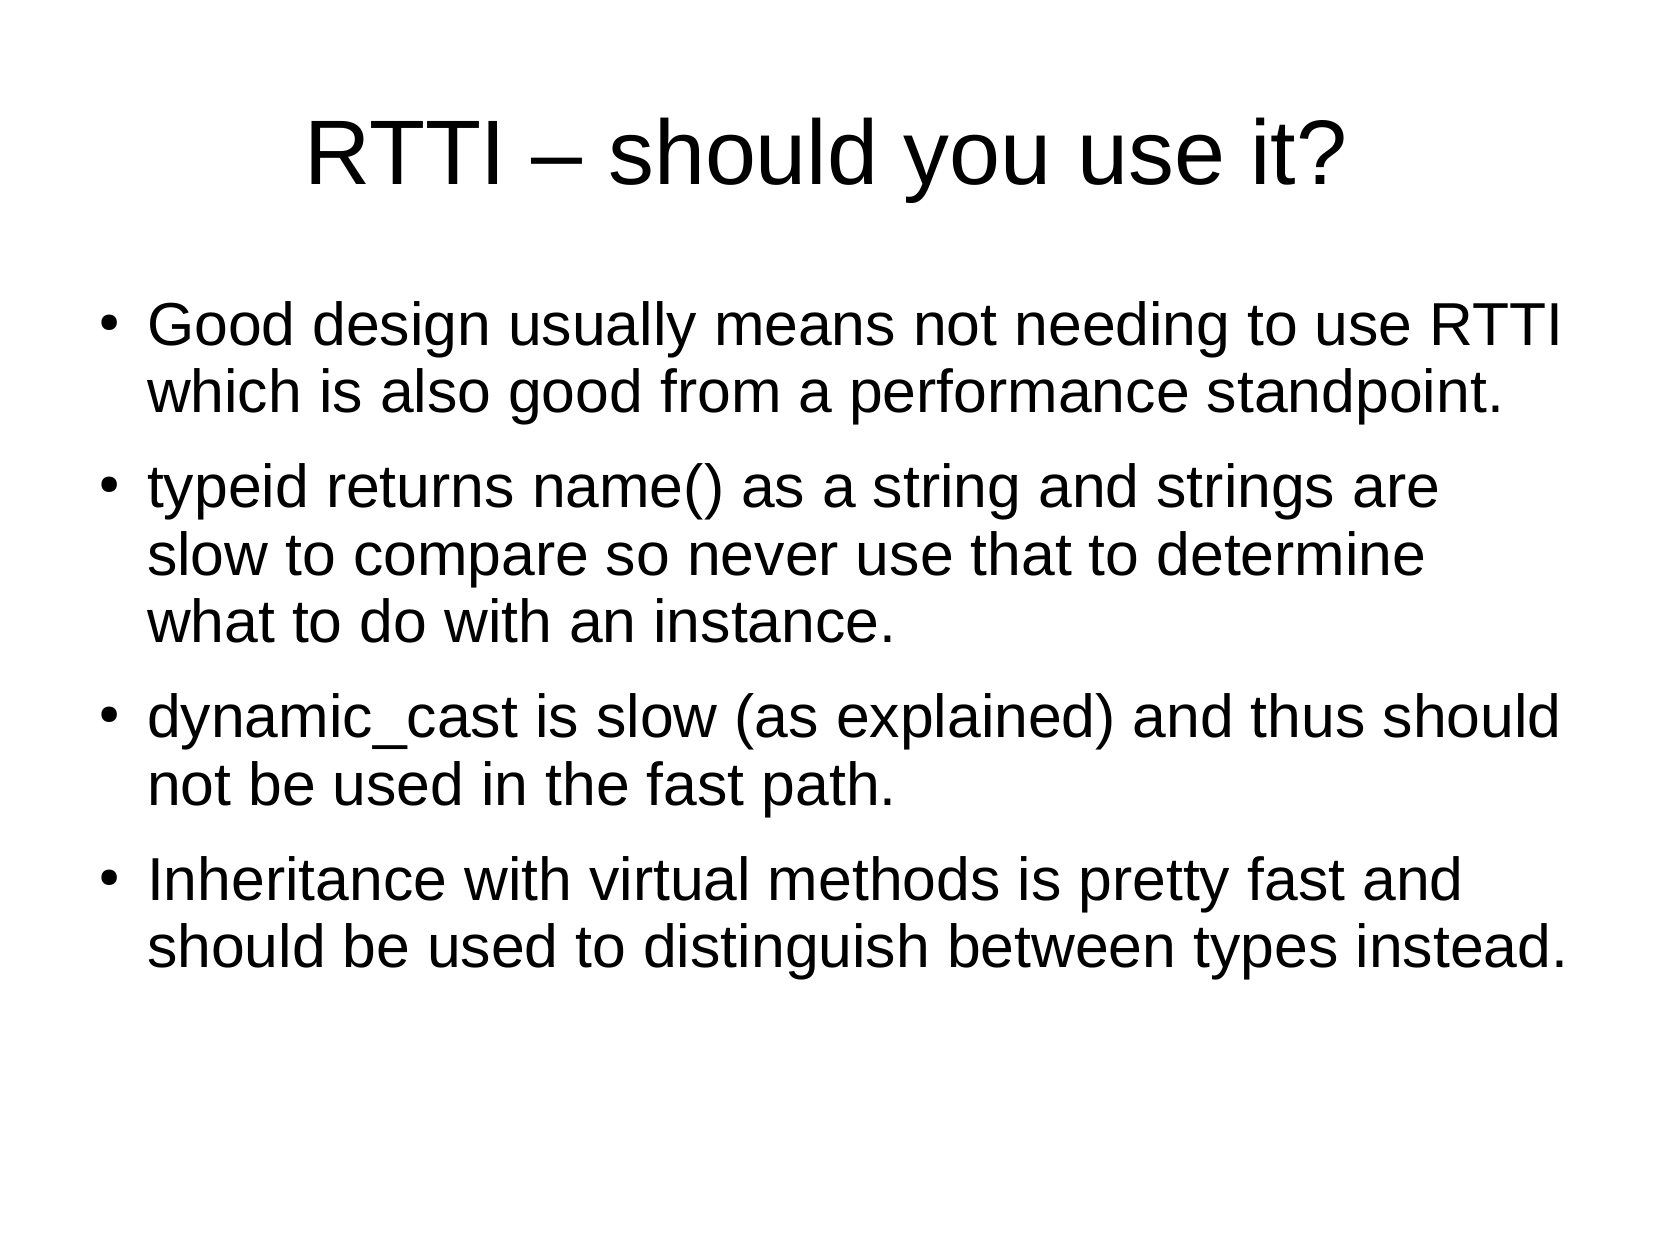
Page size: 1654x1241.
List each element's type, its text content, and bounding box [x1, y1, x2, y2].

list Good design usually means not needing to use RTTI which is also good from a performance standpoint. typeid returns name() as a string and strings are slow to compare so never use that to determine what to do with an instance. dynamic_cast is slow (as explained) and thus should not be used in the fast path. Inheritance with virtual methods is pretty fast and should be used to distinguish between types instead. [82, 290, 1571, 1109]
title RTTI – should you use it? [82, 49, 1571, 257]
